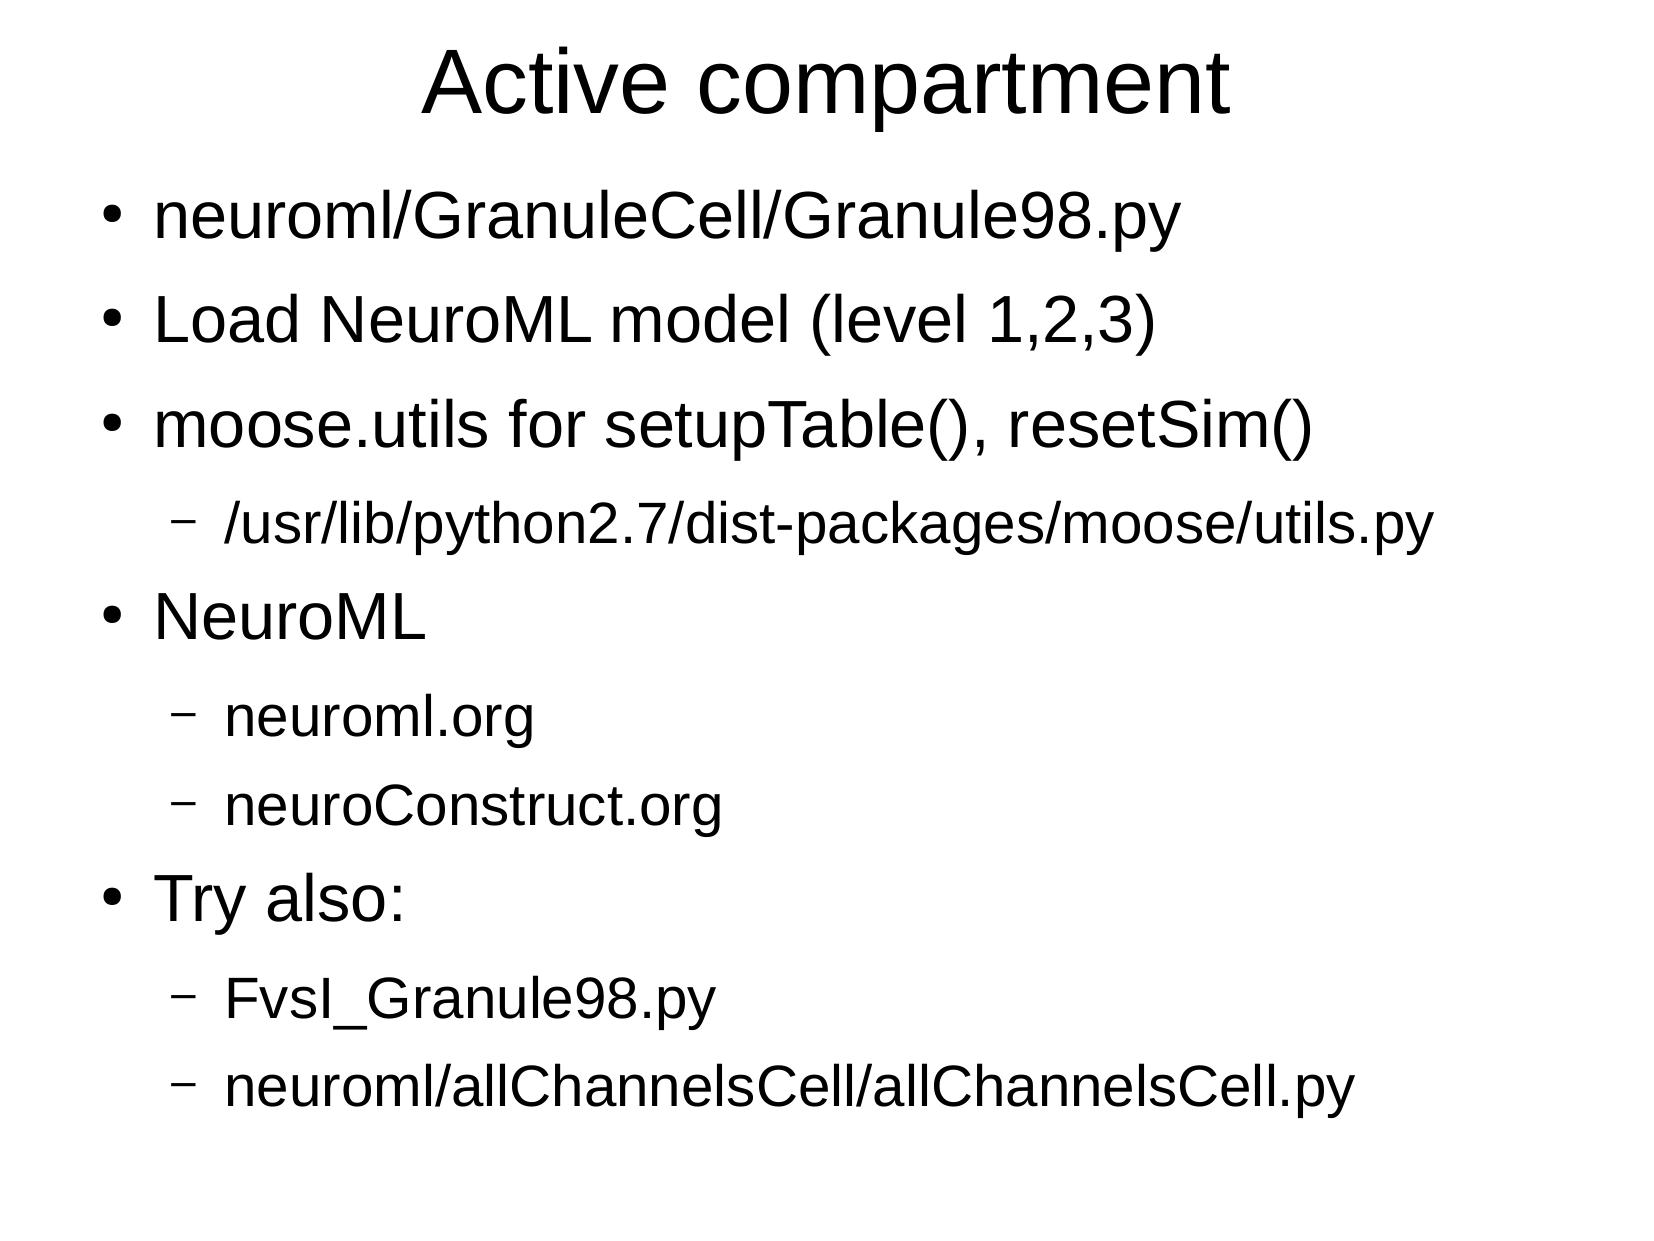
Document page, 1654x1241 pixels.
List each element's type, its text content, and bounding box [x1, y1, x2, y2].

title Active compartment [82, 0, 1571, 177]
list neuroml/GranuleCell/Granule98.py Load NeuroML model (level 1,2,3) moose.utils for setupTable(), resetSim() /usr/lib/python2.7/dist-packages/moose/utils.py NeuroML neuroml.org neuroConstruct.org Try also: FvsI_Granule98.py neuroml/allChannelsCell/allChannelsCell.py [82, 177, 1571, 1186]
